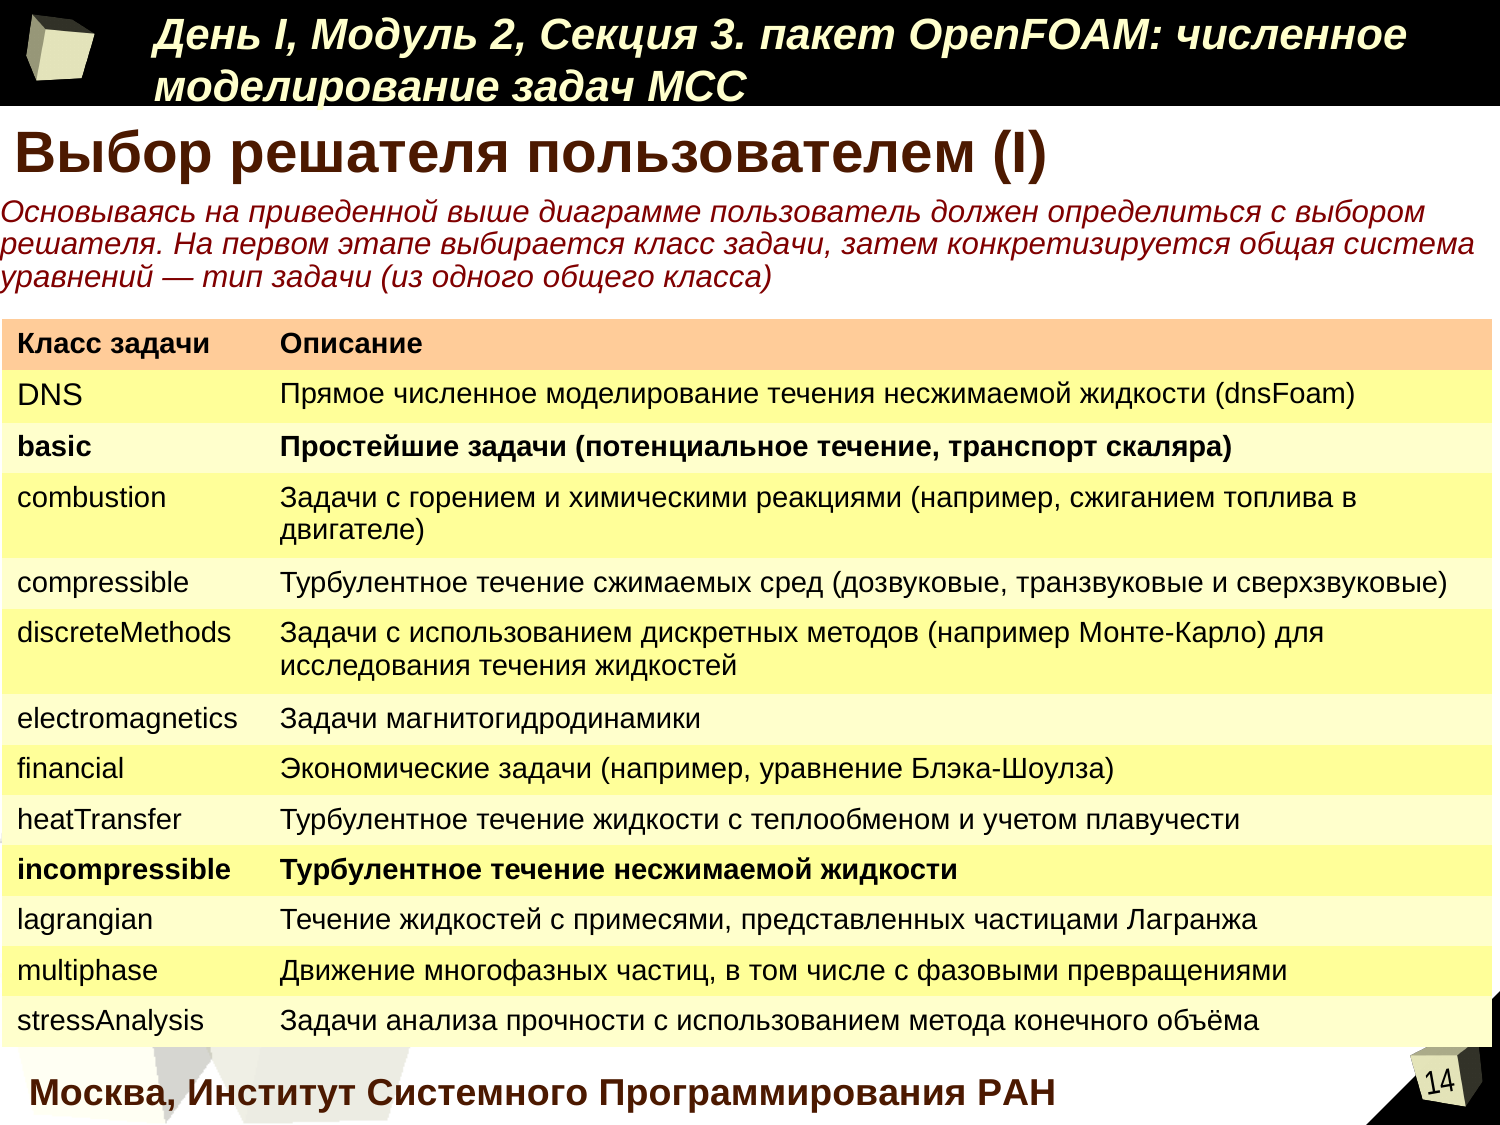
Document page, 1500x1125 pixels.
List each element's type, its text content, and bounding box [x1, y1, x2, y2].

table_cell compressible [2, 558, 265, 609]
text_box Выбор решателя пользователем (I) [0, 106, 1500, 192]
table_header Описание [265, 319, 1492, 370]
table_cell Прямое численное моделирование течения несжимаемой жидкости (dnsFoam) [265, 370, 1492, 423]
table_cell heatTransfer [2, 795, 265, 845]
table_cell Турбулентное течение жидкости с теплообменом и учетом плавучести [265, 795, 1492, 845]
table_cell lagrangian [2, 896, 265, 946]
picture [423, 1088, 433, 1102]
table_cell basic [2, 423, 265, 473]
table_cell Экономические задачи (например, уравнение Блэка-Шоулза) [265, 745, 1492, 795]
table_cell Задачи с горением и химическими реакциями (например, сжиганием топлива в двигателе) [265, 473, 1492, 558]
table_cell multiphase [2, 946, 265, 996]
table_cell Течение жидкостей с примесями, представленных частицами Лагранжа [265, 896, 1492, 946]
table_cell electromagnetics [2, 694, 265, 745]
table_cell DNS [2, 370, 265, 423]
table_cell Турбулентное течение несжимаемой жидкости [265, 845, 1492, 896]
table_cell incompressible [2, 845, 265, 896]
table_cell Задачи магнитогидродинамики [265, 694, 1492, 745]
text_box Основываясь на приведенной выше диаграмме пользователь должен определиться с выбором решателя. На первом этапе выбирается класс задачи, затем конкретизируется общая система уравнений — тип задачи (из одного общего класса) [0, 195, 1500, 297]
table_cell Турбулентное течение сжимаемых сред (дозвуковые, транзвуковые и сверхзвуковые) [265, 558, 1492, 609]
table_cell Простейшие задачи (потенциальное течение, транспорт скаляра) [265, 423, 1492, 473]
picture [0, 659, 433, 1125]
table_cell Задачи анализа прочности с использованием метода конечного объёма [265, 996, 1492, 1047]
table_cell stressAnalysis [2, 996, 265, 1047]
table_cell Движение многофазных частиц, в том числе с фазовыми превращениями [265, 946, 1492, 996]
table_header Класс задачи [2, 319, 265, 370]
table_cell combustion [2, 473, 265, 558]
table_cell financial [2, 745, 265, 795]
table_cell discreteMethods [2, 609, 265, 694]
table_cell Задачи с использованием дискретных методов (например Монте-Карло) для исследования течения жидкостей [265, 609, 1492, 694]
